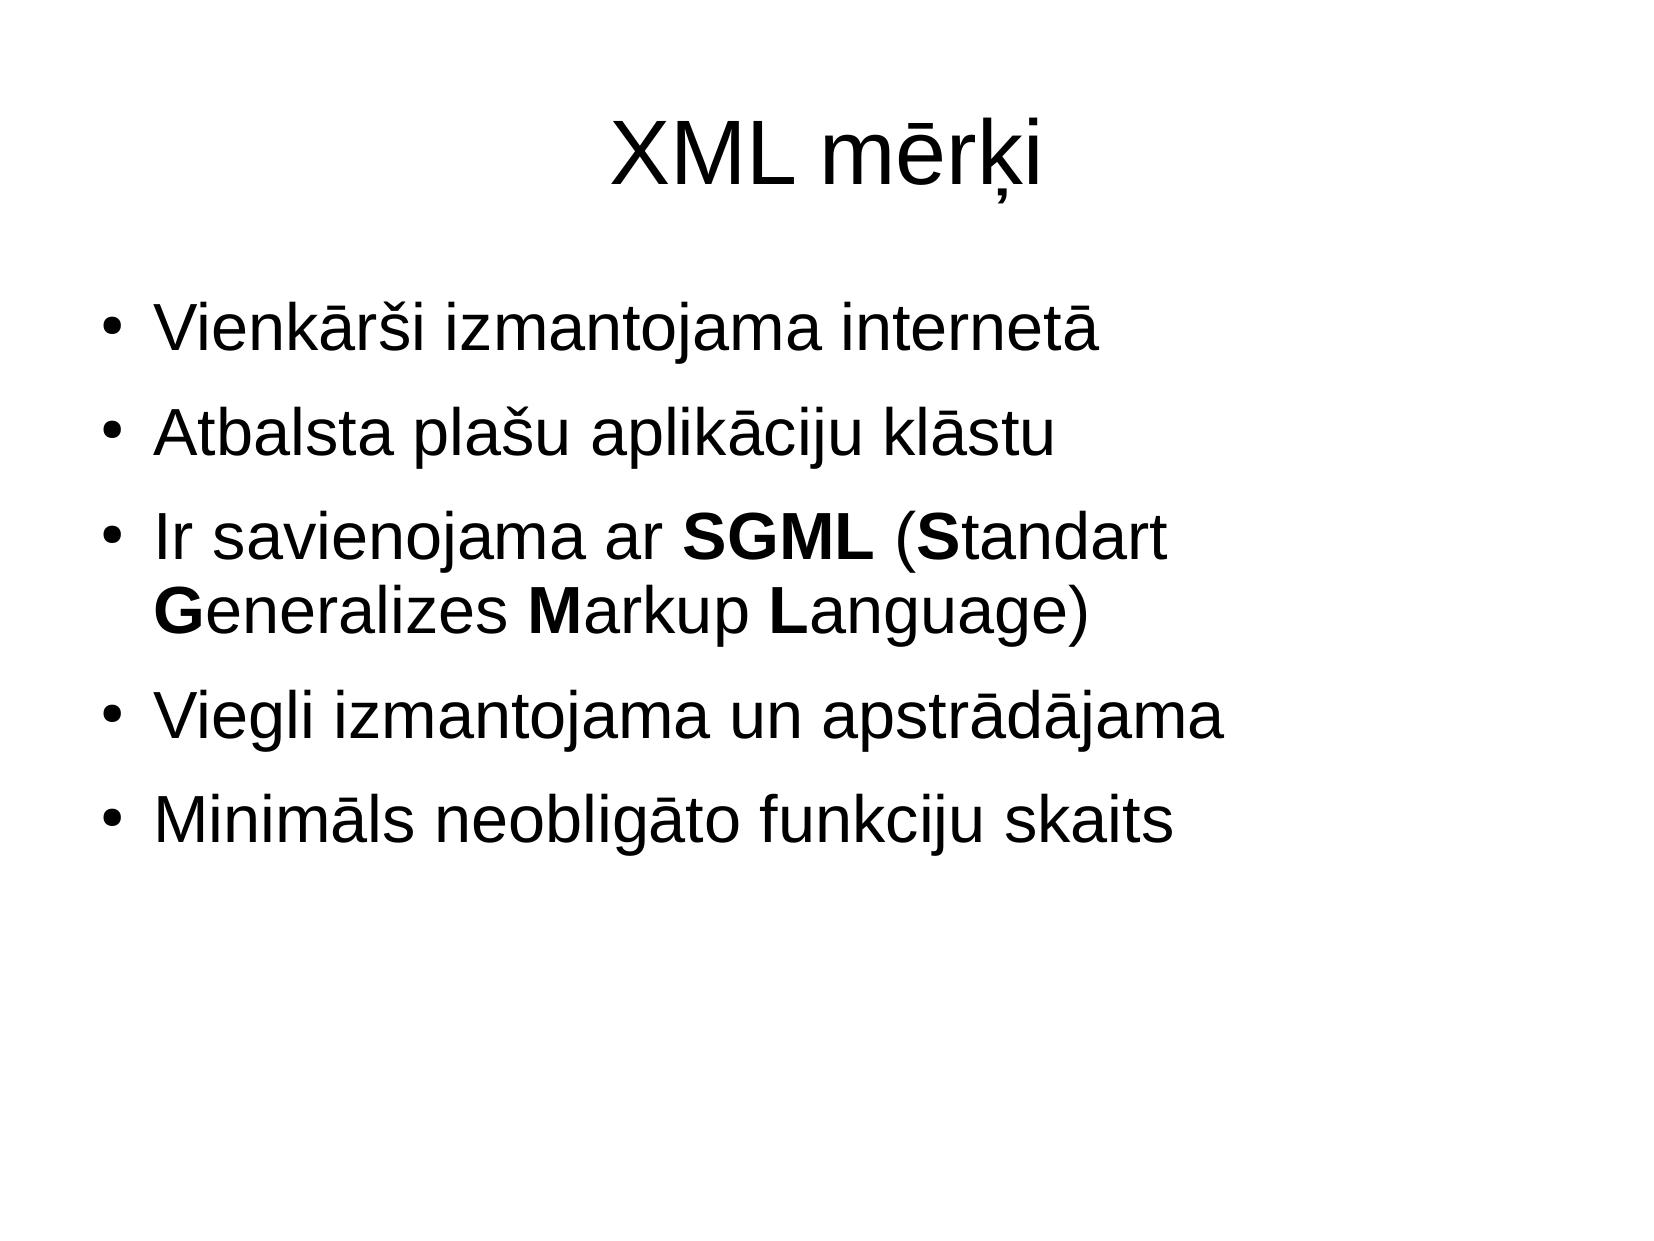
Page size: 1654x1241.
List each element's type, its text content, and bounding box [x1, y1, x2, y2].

title XML mērķi [82, 49, 1571, 257]
list Vienkārši izmantojama internetā Atbalsta plašu aplikāciju klāstu Ir savienojama ar SGML (Standart Generalizes Markup Language) Viegli izmantojama un apstrādājama Minimāls neobligāto funkciju skaits [82, 290, 1538, 1010]
